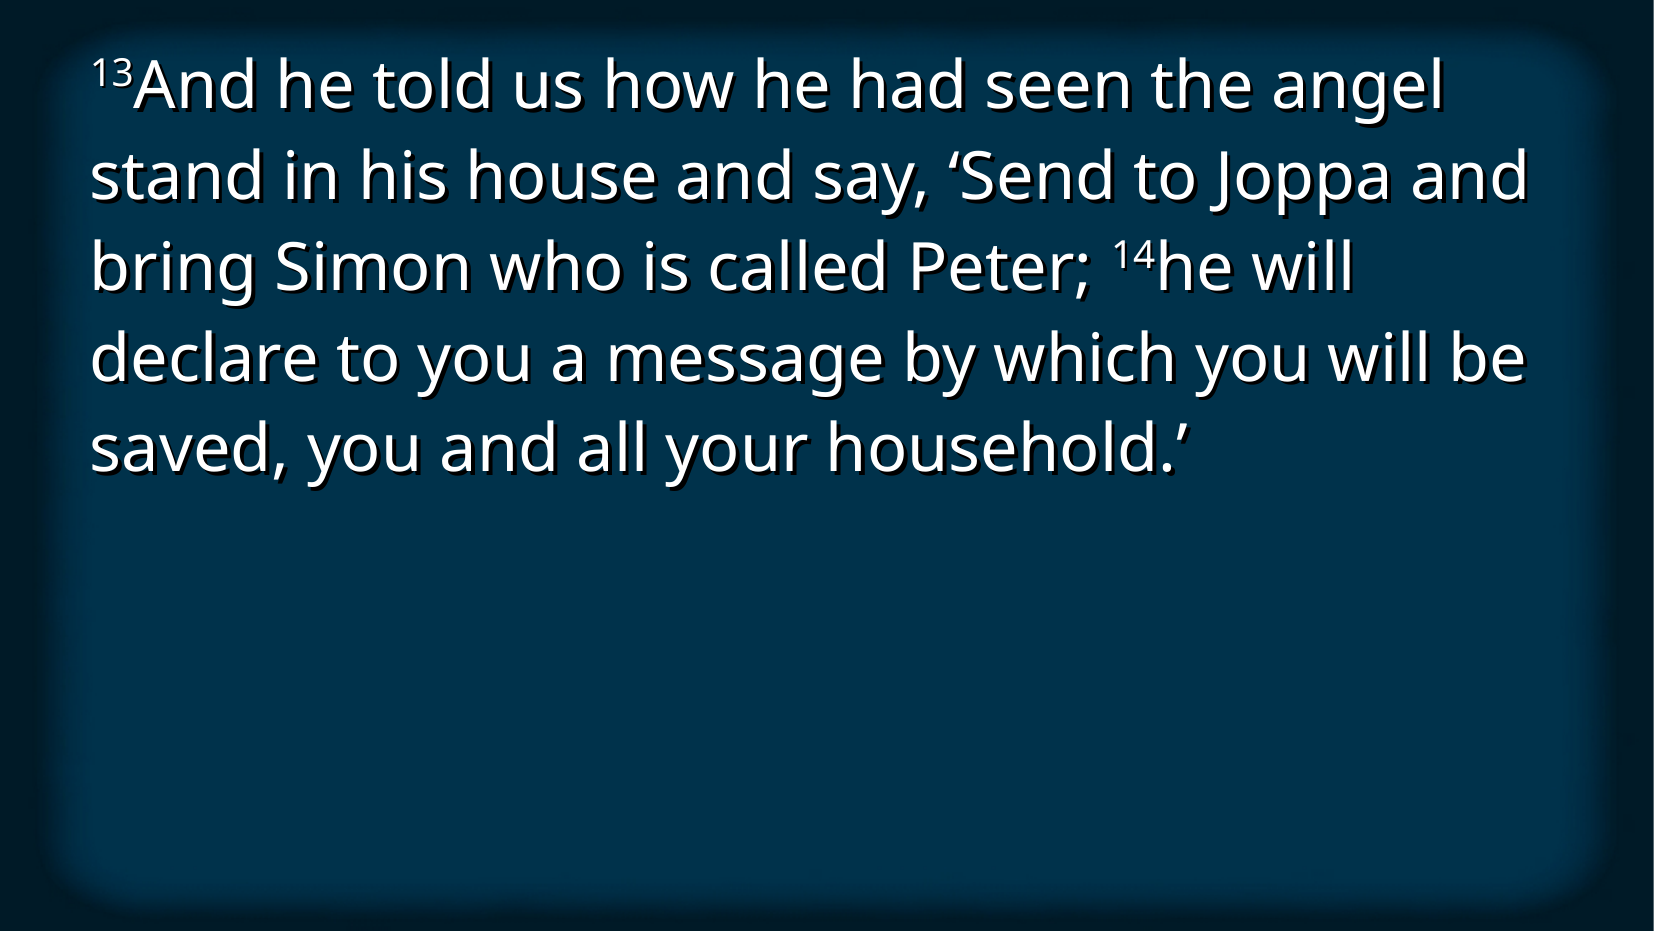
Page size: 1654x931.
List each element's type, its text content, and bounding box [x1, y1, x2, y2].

picture [0, 0, 1654, 931]
text_box 13And he told us how he had seen the angel stand in his house and say, ‘Send to Joppa and bring Simon who is called Peter; 14he will declare to you a message by which you will be saved, you and all your household.’ [75, 30, 1576, 489]
